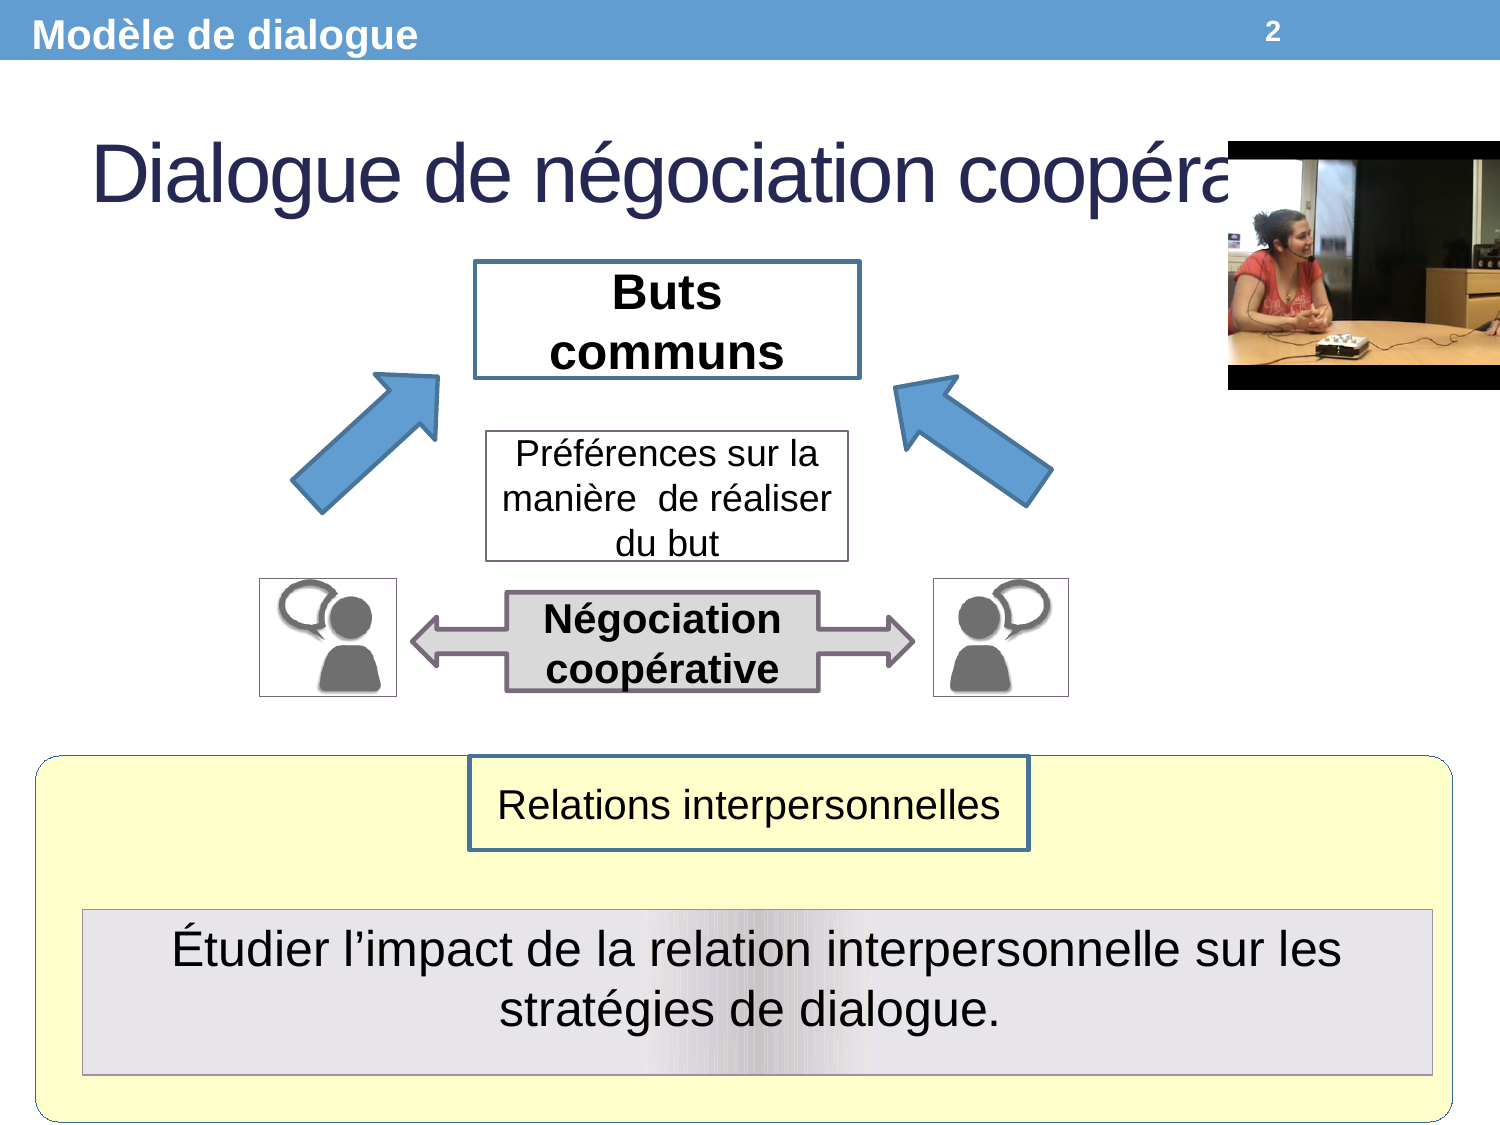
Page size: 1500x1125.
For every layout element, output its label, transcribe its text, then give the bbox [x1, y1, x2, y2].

text_box Relations interpersonnelles [469, 755, 1029, 851]
picture [933, 578, 1069, 697]
picture [1228, 141, 1500, 390]
picture [259, 578, 397, 697]
list Étudier l’impact de la relation interpersonnelle sur les stratégies de dialogue. [82, 909, 1433, 1075]
title Dialogue de négociation coopérative [75, 87, 1425, 250]
text_box [895, 376, 1052, 507]
slide_number <number> [1250, 3, 1425, 57]
text_box [35, 755, 1453, 1123]
text_box Préférences sur la manière de réaliser du but [485, 431, 849, 562]
text_box [292, 373, 438, 514]
text_box Négociation coopérative [412, 592, 914, 691]
text_box Buts communs [474, 261, 860, 378]
text_box Modèle de dialogue [16, 0, 434, 65]
